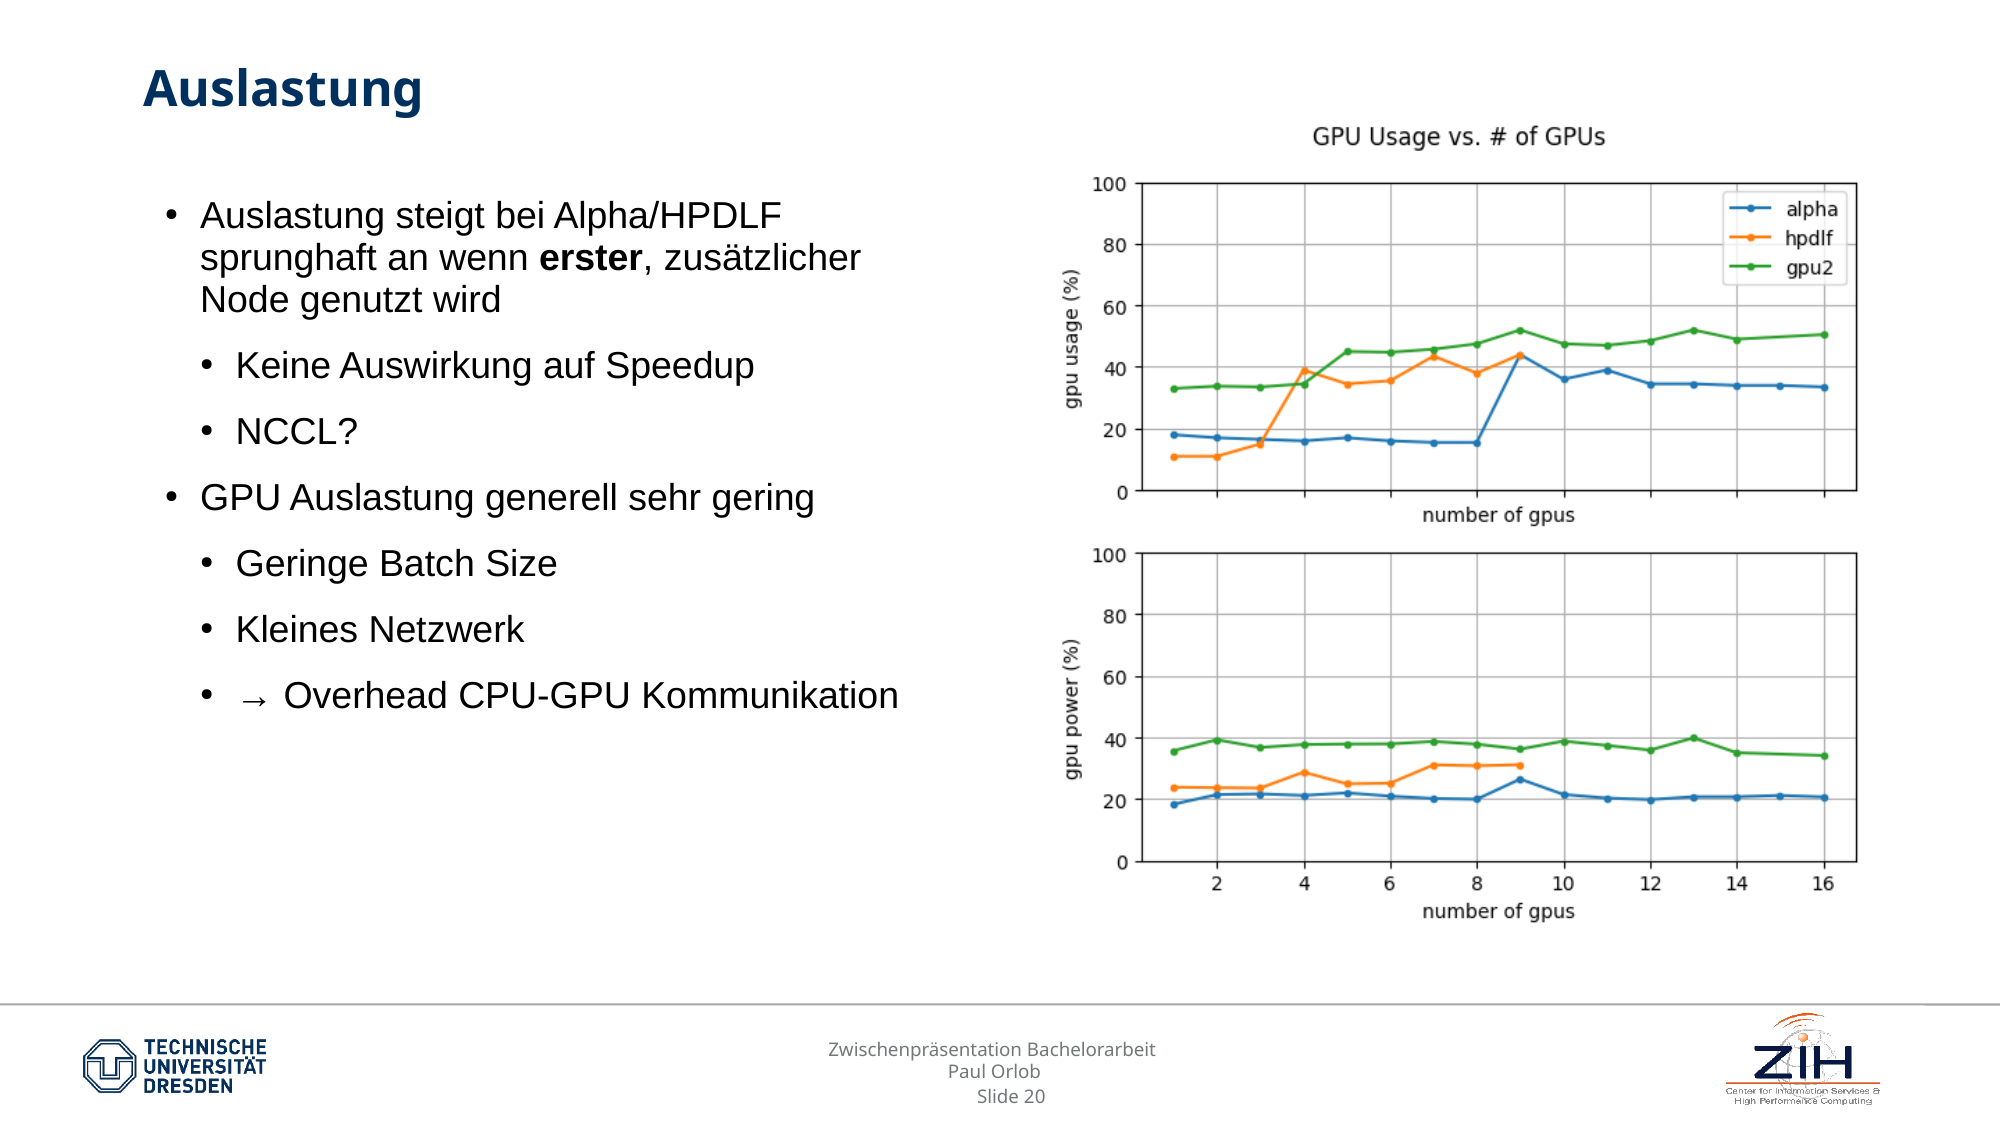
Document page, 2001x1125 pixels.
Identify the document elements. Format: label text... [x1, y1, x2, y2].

text_box Auslastung steigt bei Alpha/HPDLF sprunghaft an wenn erster, zusätzlicher Node genutzt wird Keine Auswirkung auf Speedup NCCL? GPU Auslastung generell sehr gering Geringe Batch Size Kleines Netzwerk → Overhead CPU-GPU Kommunikation [150, 187, 976, 725]
picture [1726, 1013, 1880, 1105]
picture [83, 1039, 266, 1093]
picture [1050, 112, 1870, 935]
title Auslastung [143, 56, 1880, 169]
